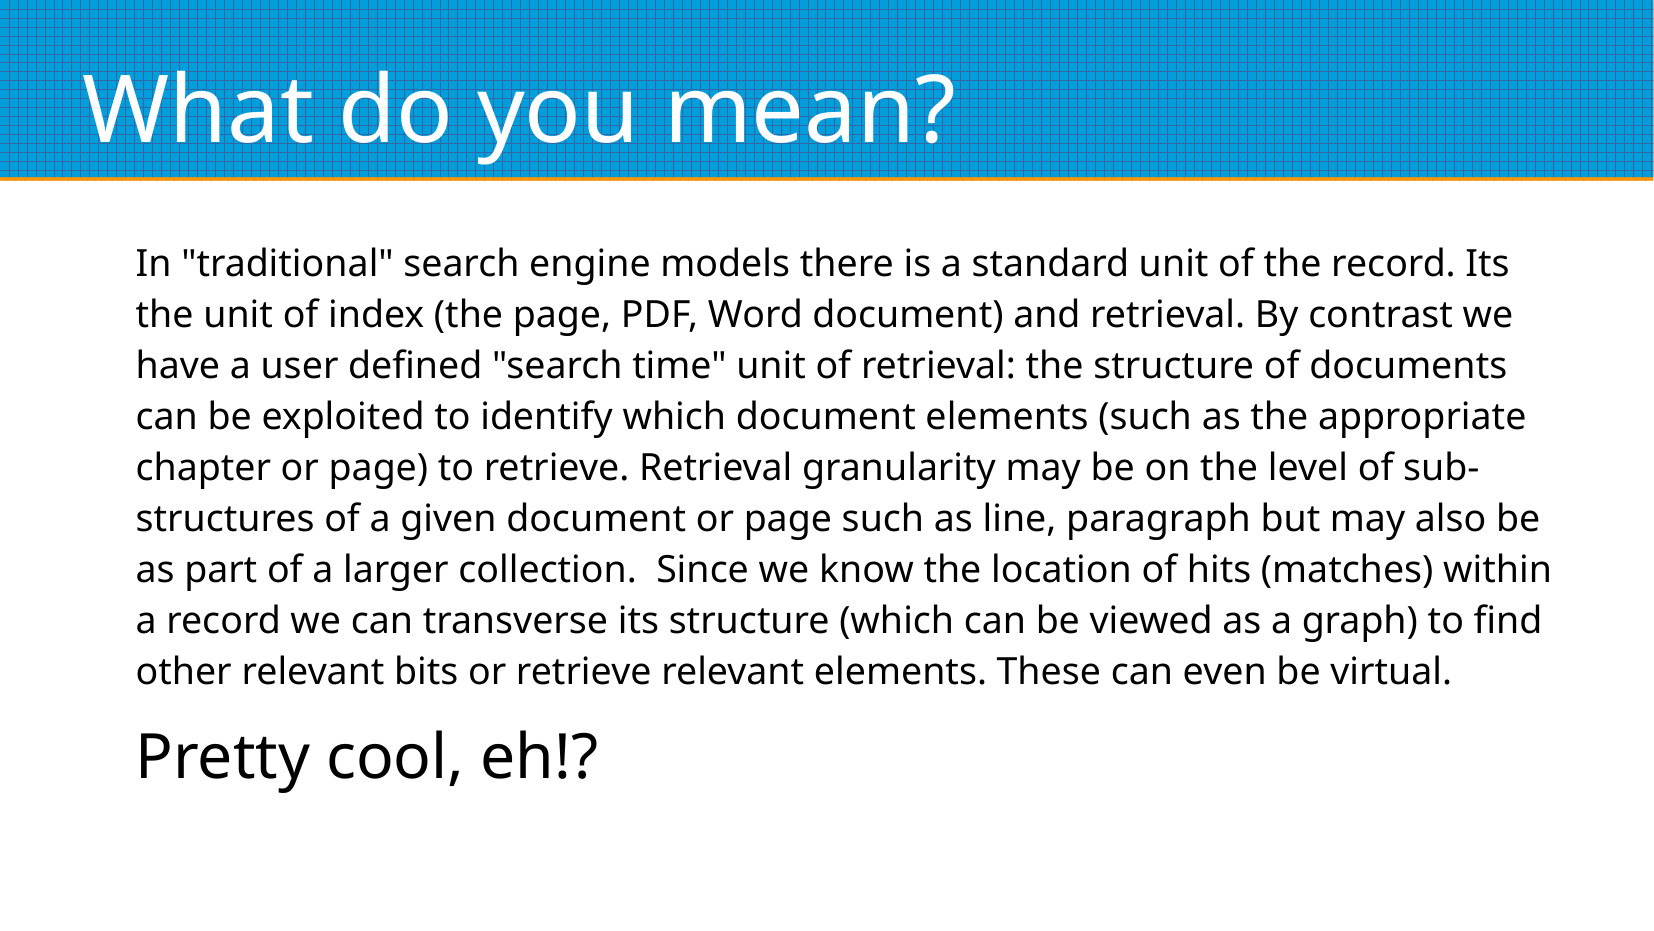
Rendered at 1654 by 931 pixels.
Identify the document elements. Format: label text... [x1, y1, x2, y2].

title What do you mean? [82, 14, 1571, 171]
list In "traditional" search engine models there is a standard unit of the record. Its the unit of index (the page, PDF, Word document) and retrieval. By contrast we have a user defined "search time" unit of retrieval: the structure of documents can be exploited to identify which document elements (such as the appropriate chapter or page) to retrieve. Retrieval granularity may be on the level of sub-structures of a given document or page such as line, paragraph but may also be as part of a larger collection. Since we know the location of hits (matches) within a record we can transverse its structure (which can be viewed as a graph) to find other relevant bits or retrieve relevant elements. These can even be virtual. Pretty cool, eh!? [82, 236, 1563, 811]
